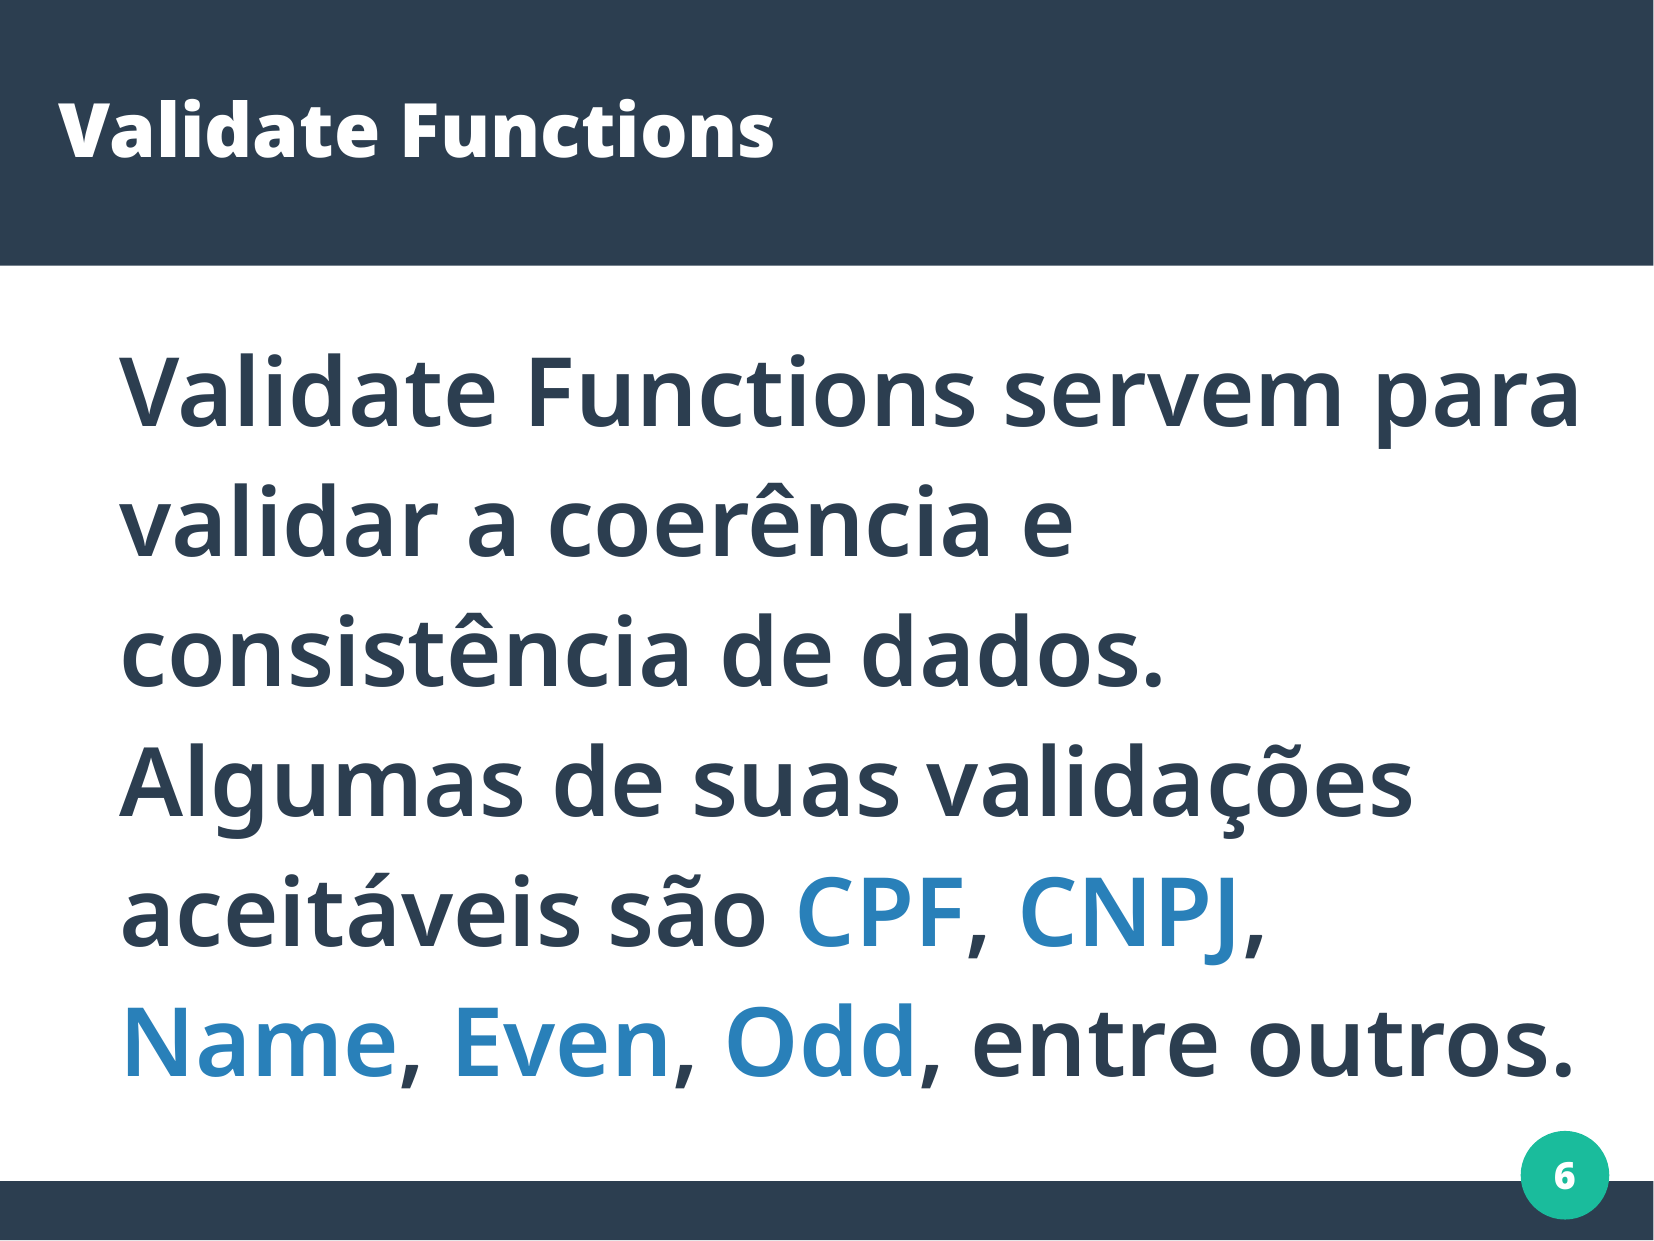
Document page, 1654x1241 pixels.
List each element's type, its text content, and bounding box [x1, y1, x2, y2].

title Validate Functions [59, 49, 1595, 207]
list Validate Functions servem para validar a coerência e consistência de dados. Algumas de suas validações aceitáveis são CPF, CNPJ, Name, Even, Odd, entre outros. [59, 324, 1595, 1152]
